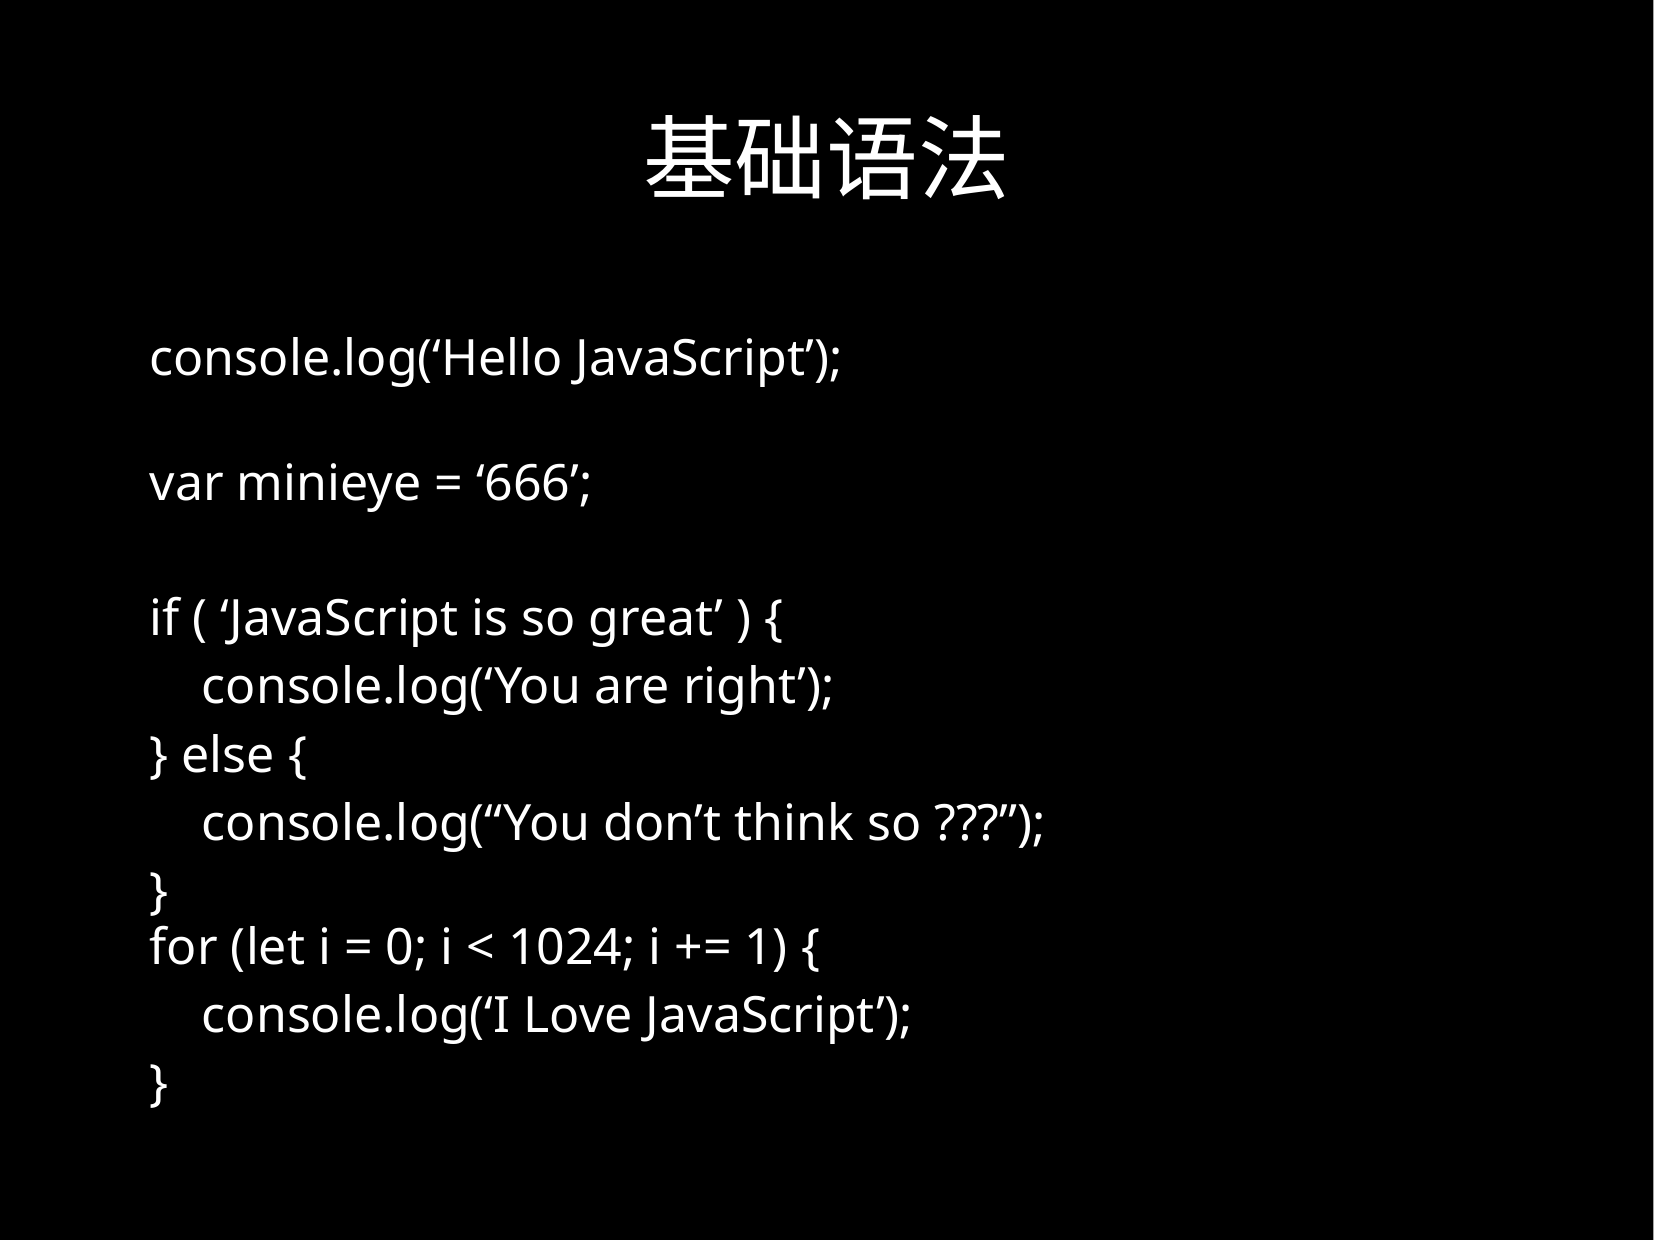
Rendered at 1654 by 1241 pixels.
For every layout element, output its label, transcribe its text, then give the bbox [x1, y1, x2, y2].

text_box var minieye = ‘666’; [135, 439, 1426, 528]
text_box for (let i = 0; i < 1024; i += 1) { console.log(‘I Love JavaScript’); } [135, 903, 1426, 1069]
title 基础语法 [82, 49, 1571, 257]
text_box console.log(‘Hello JavaScript’); [135, 315, 1426, 404]
text_box if ( ‘JavaScript is so great’ ) { console.log(‘You are right’); } else { console.log(“You don’t think so ???”); } [135, 574, 1426, 840]
